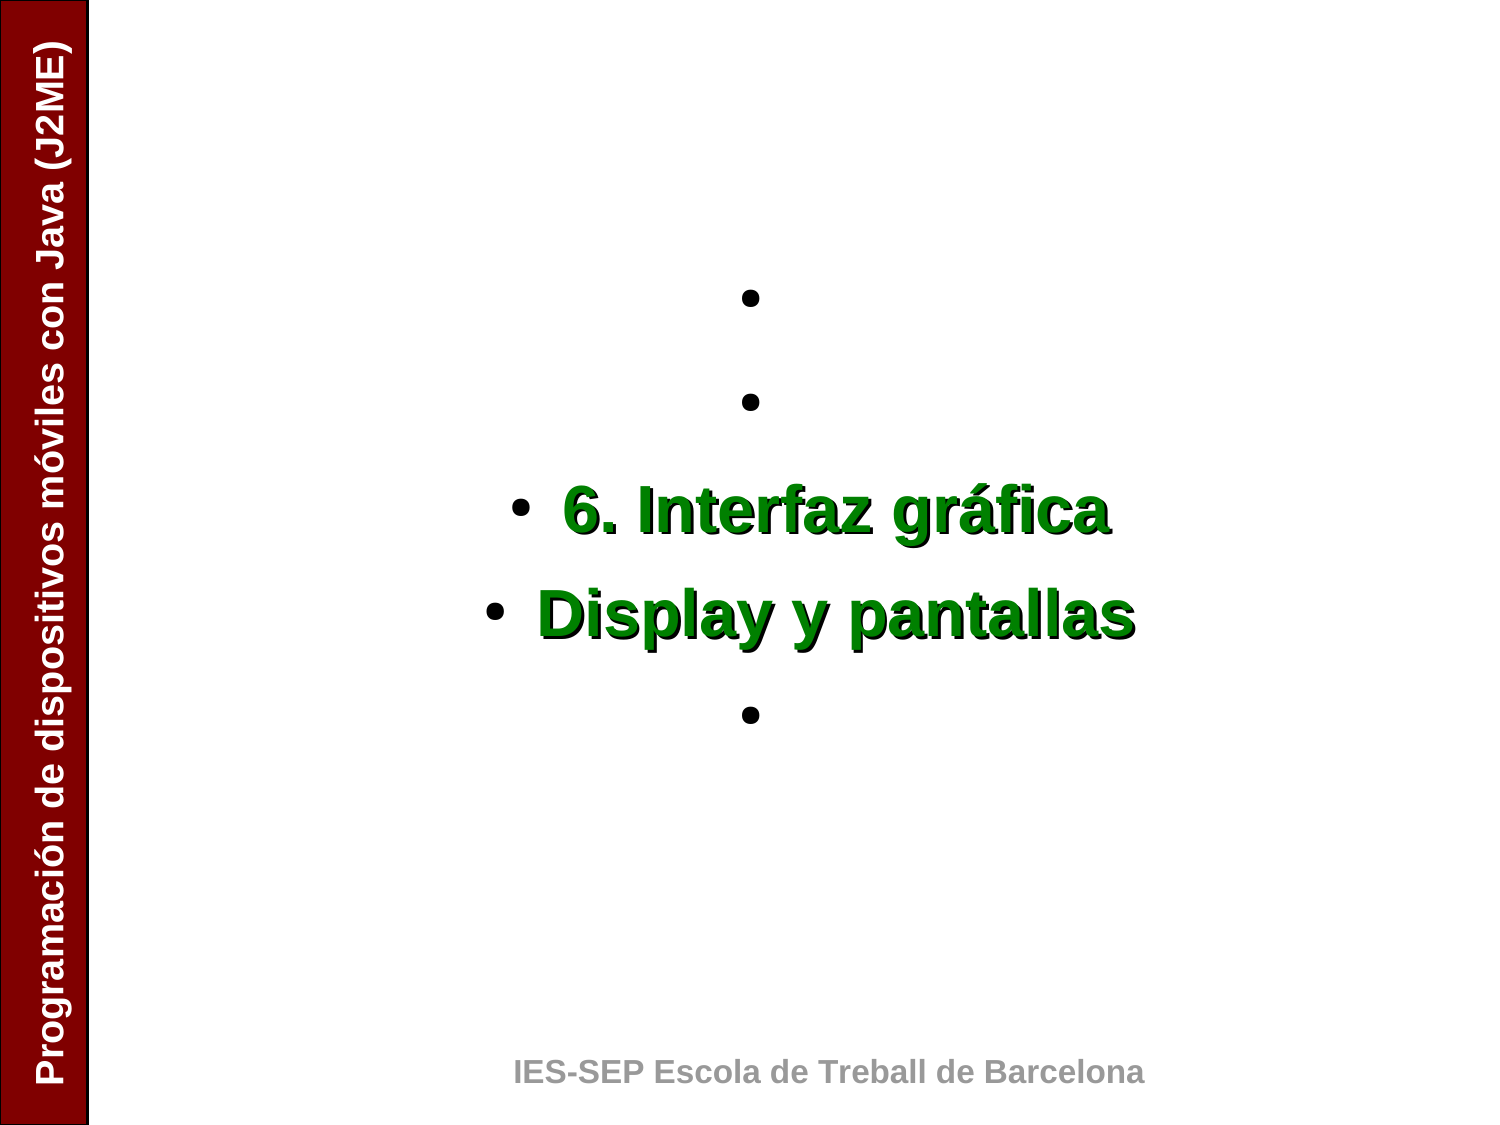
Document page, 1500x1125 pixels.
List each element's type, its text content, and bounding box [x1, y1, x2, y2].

list 6. Interfaz gráfica Display y pantallas [128, 263, 1457, 1006]
